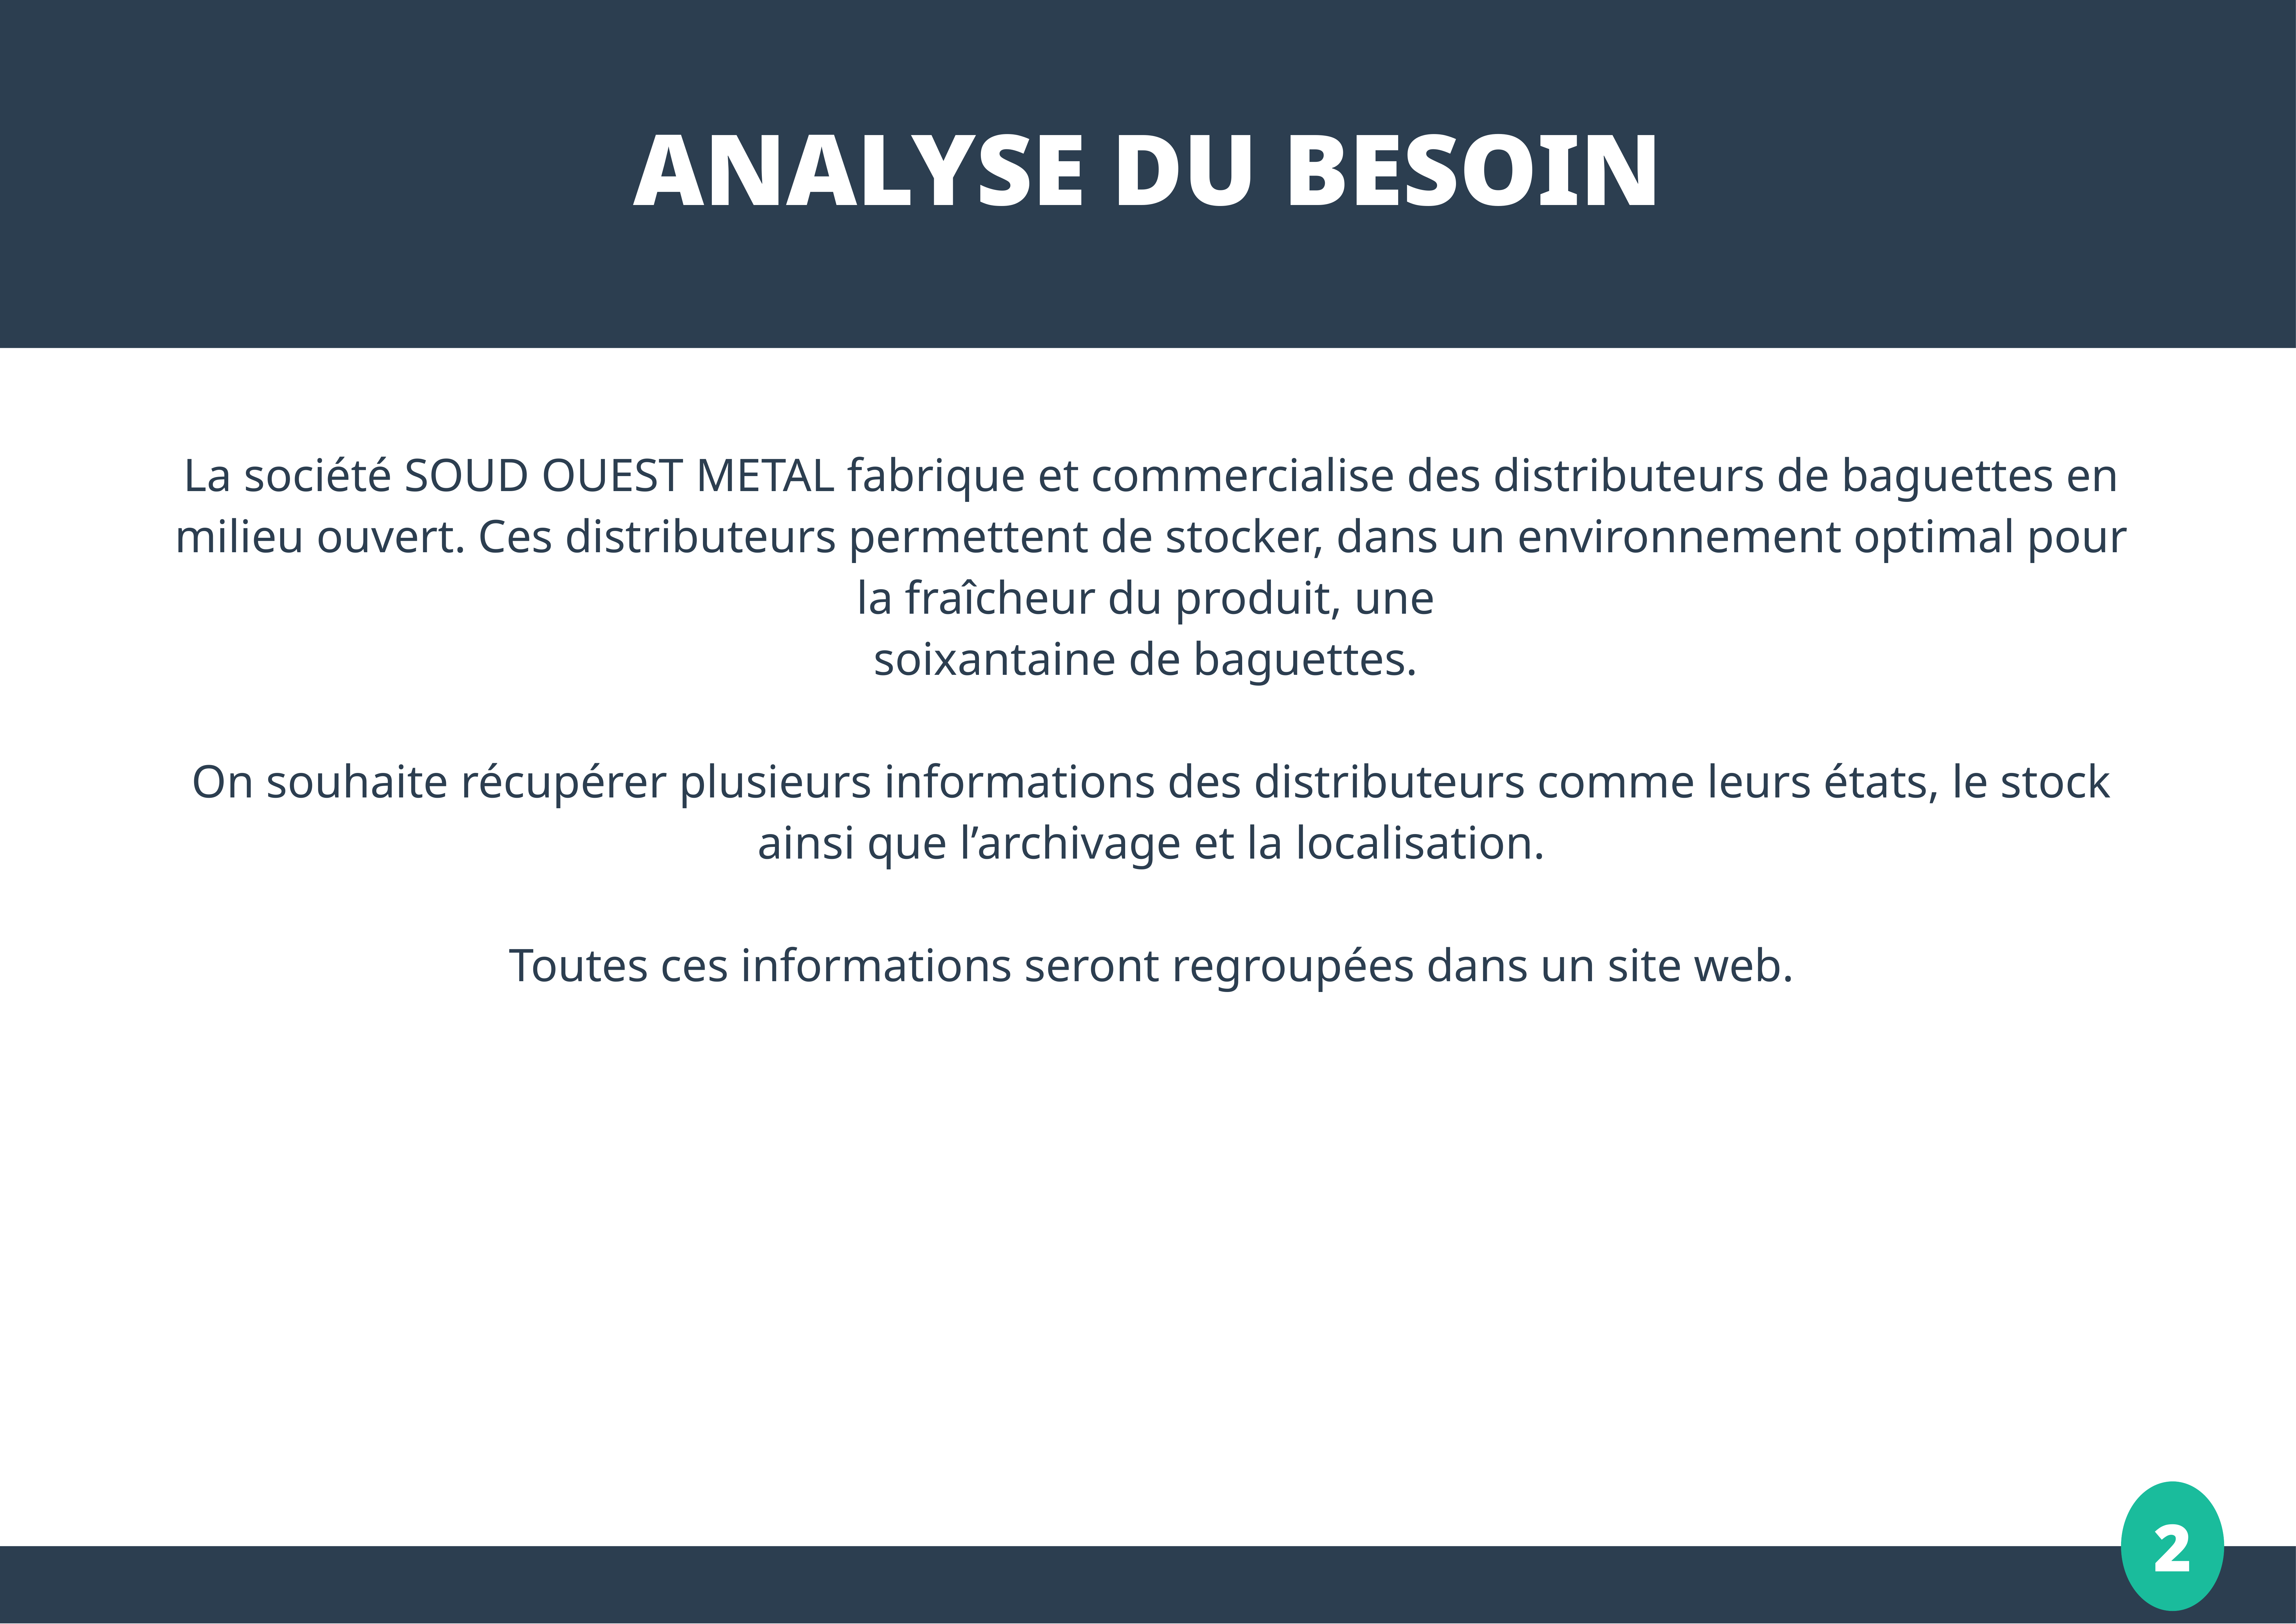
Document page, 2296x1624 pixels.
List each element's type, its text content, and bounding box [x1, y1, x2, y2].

title ANALYSE DU BESOIN [82, 64, 2214, 270]
text_box La société SOUD OUEST METAL fabrique et commercialise des distributeurs de baguettes en milieu ouvert. Ces distributeurs permettent de stocker, dans un environnement optimal pour la fraîcheur du produit, une soixantaine de baguettes. On souhaite récupérer plusieurs informations des distributeurs comme leurs états, le stock ainsi que l’archivage et la localisation. Toutes ces informations seront regroupées dans un site web. [152, 490, 2151, 947]
